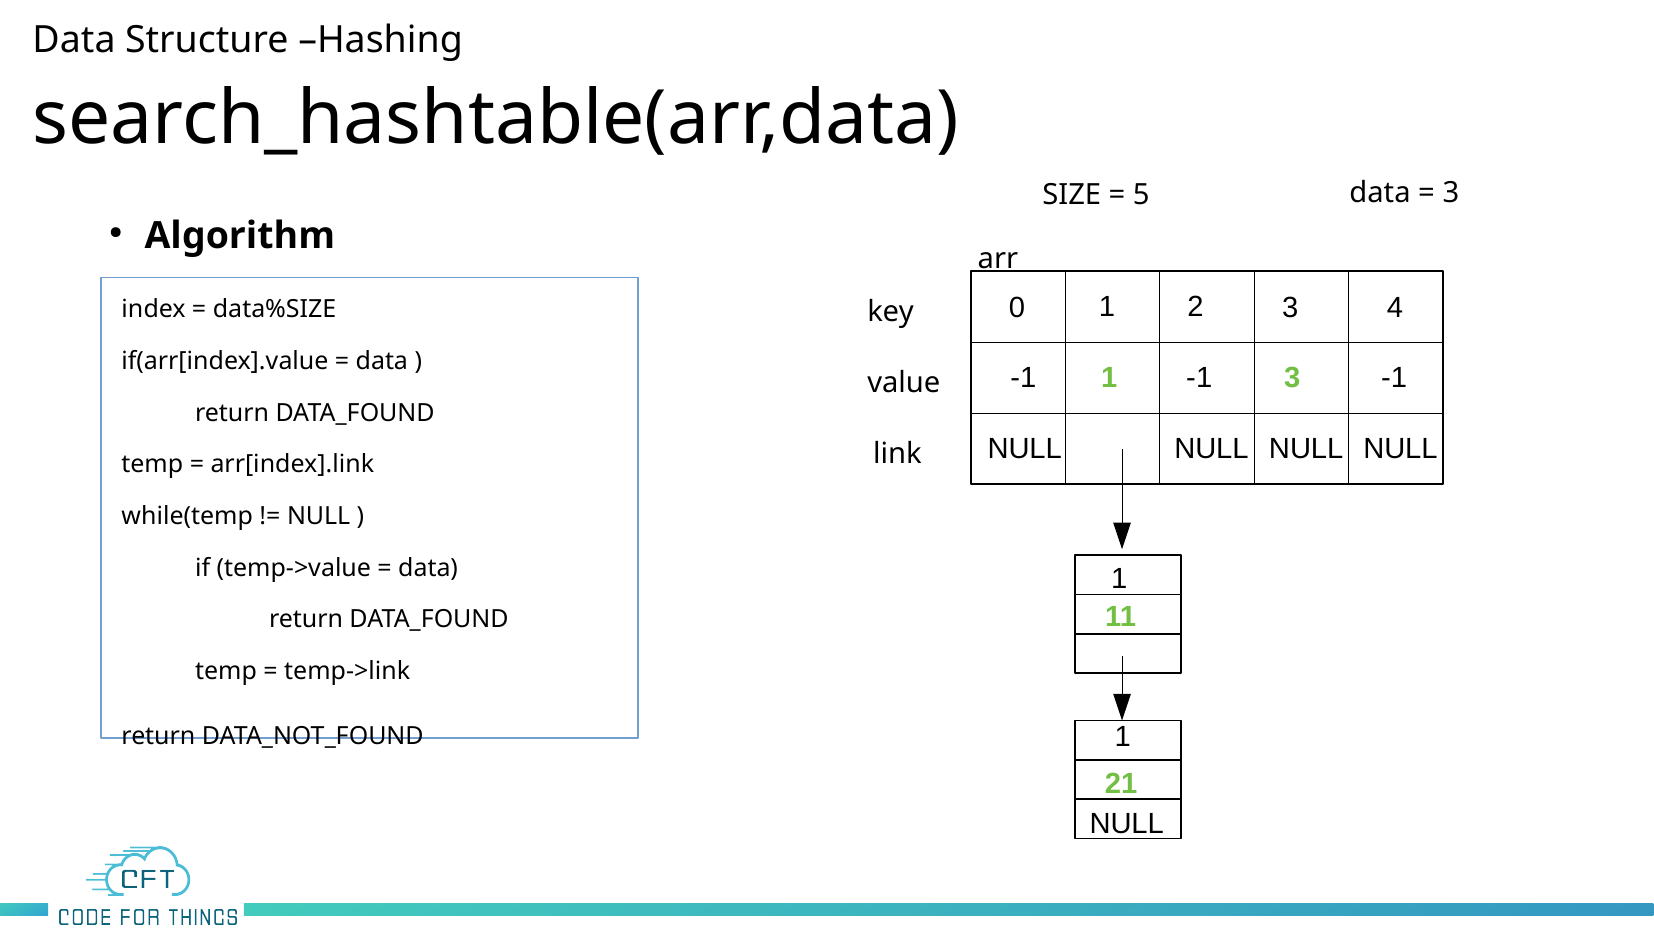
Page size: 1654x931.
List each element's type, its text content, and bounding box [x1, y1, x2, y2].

text_box arr [963, 230, 1141, 280]
text_box value [852, 353, 1018, 437]
text_box [970, 473, 1065, 484]
text_box [1255, 343, 1348, 413]
picture [59, 846, 237, 925]
text_box data = 3 [1334, 163, 1512, 214]
text_box [1143, 555, 1182, 592]
text_box [1160, 343, 1254, 413]
text_box 1 [1086, 353, 1142, 402]
text_box 1 [1099, 712, 1146, 759]
text_box [1018, 414, 1065, 424]
text_box NULL [1254, 424, 1348, 473]
text_box link [858, 424, 973, 474]
text_box 4 [1372, 283, 1419, 331]
text_box NULL [972, 424, 1077, 473]
text_box -1 [1171, 353, 1228, 402]
text_box NULL [1348, 424, 1453, 473]
text_box 2 [1172, 282, 1219, 331]
text_box [100, 277, 638, 739]
text_box -1 [995, 353, 1052, 402]
text_box SIZE = 5 [1027, 166, 1205, 216]
text_box [1066, 271, 1159, 342]
text_box [1160, 414, 1254, 424]
text_box [1074, 555, 1182, 674]
text_box 3 [1267, 283, 1314, 331]
text_box 21 [1090, 759, 1170, 808]
text_box [1255, 473, 1348, 484]
text_box [1160, 271, 1254, 342]
text_box 1 [1096, 554, 1143, 592]
text_box [1349, 343, 1444, 413]
text_box 11 [1090, 592, 1199, 640]
text_box 3 [1269, 353, 1325, 402]
text_box -1 [1366, 353, 1422, 402]
text_box [1349, 271, 1444, 342]
title Data Structure –Hashing search_hashtable(arr,data) [32, 12, 1630, 166]
text_box [1146, 720, 1182, 839]
text_box [1160, 473, 1254, 484]
text_box index = data%SIZE if(arr[index].value = data ) return DATA_FOUND temp = arr[index].link while(temp != NULL ) if (temp->value = data) return DATA_FOUND temp = temp->link return DATA_NOT_FOUND [106, 283, 798, 839]
text_box Algorithm [94, 200, 886, 269]
text_box [1074, 720, 1099, 799]
text_box [1066, 414, 1159, 484]
text_box [970, 280, 1065, 342]
text_box [1255, 414, 1348, 424]
text_box [1018, 343, 1065, 413]
text_box [1349, 473, 1444, 484]
text_box 1 [1084, 282, 1131, 331]
text_box key [852, 283, 1018, 353]
text_box [1349, 414, 1444, 424]
text_box [1066, 343, 1159, 413]
text_box [1255, 271, 1348, 342]
text_box 0 [994, 283, 1041, 332]
text_box NULL [1159, 424, 1254, 473]
text_box NULL [1074, 799, 1179, 847]
